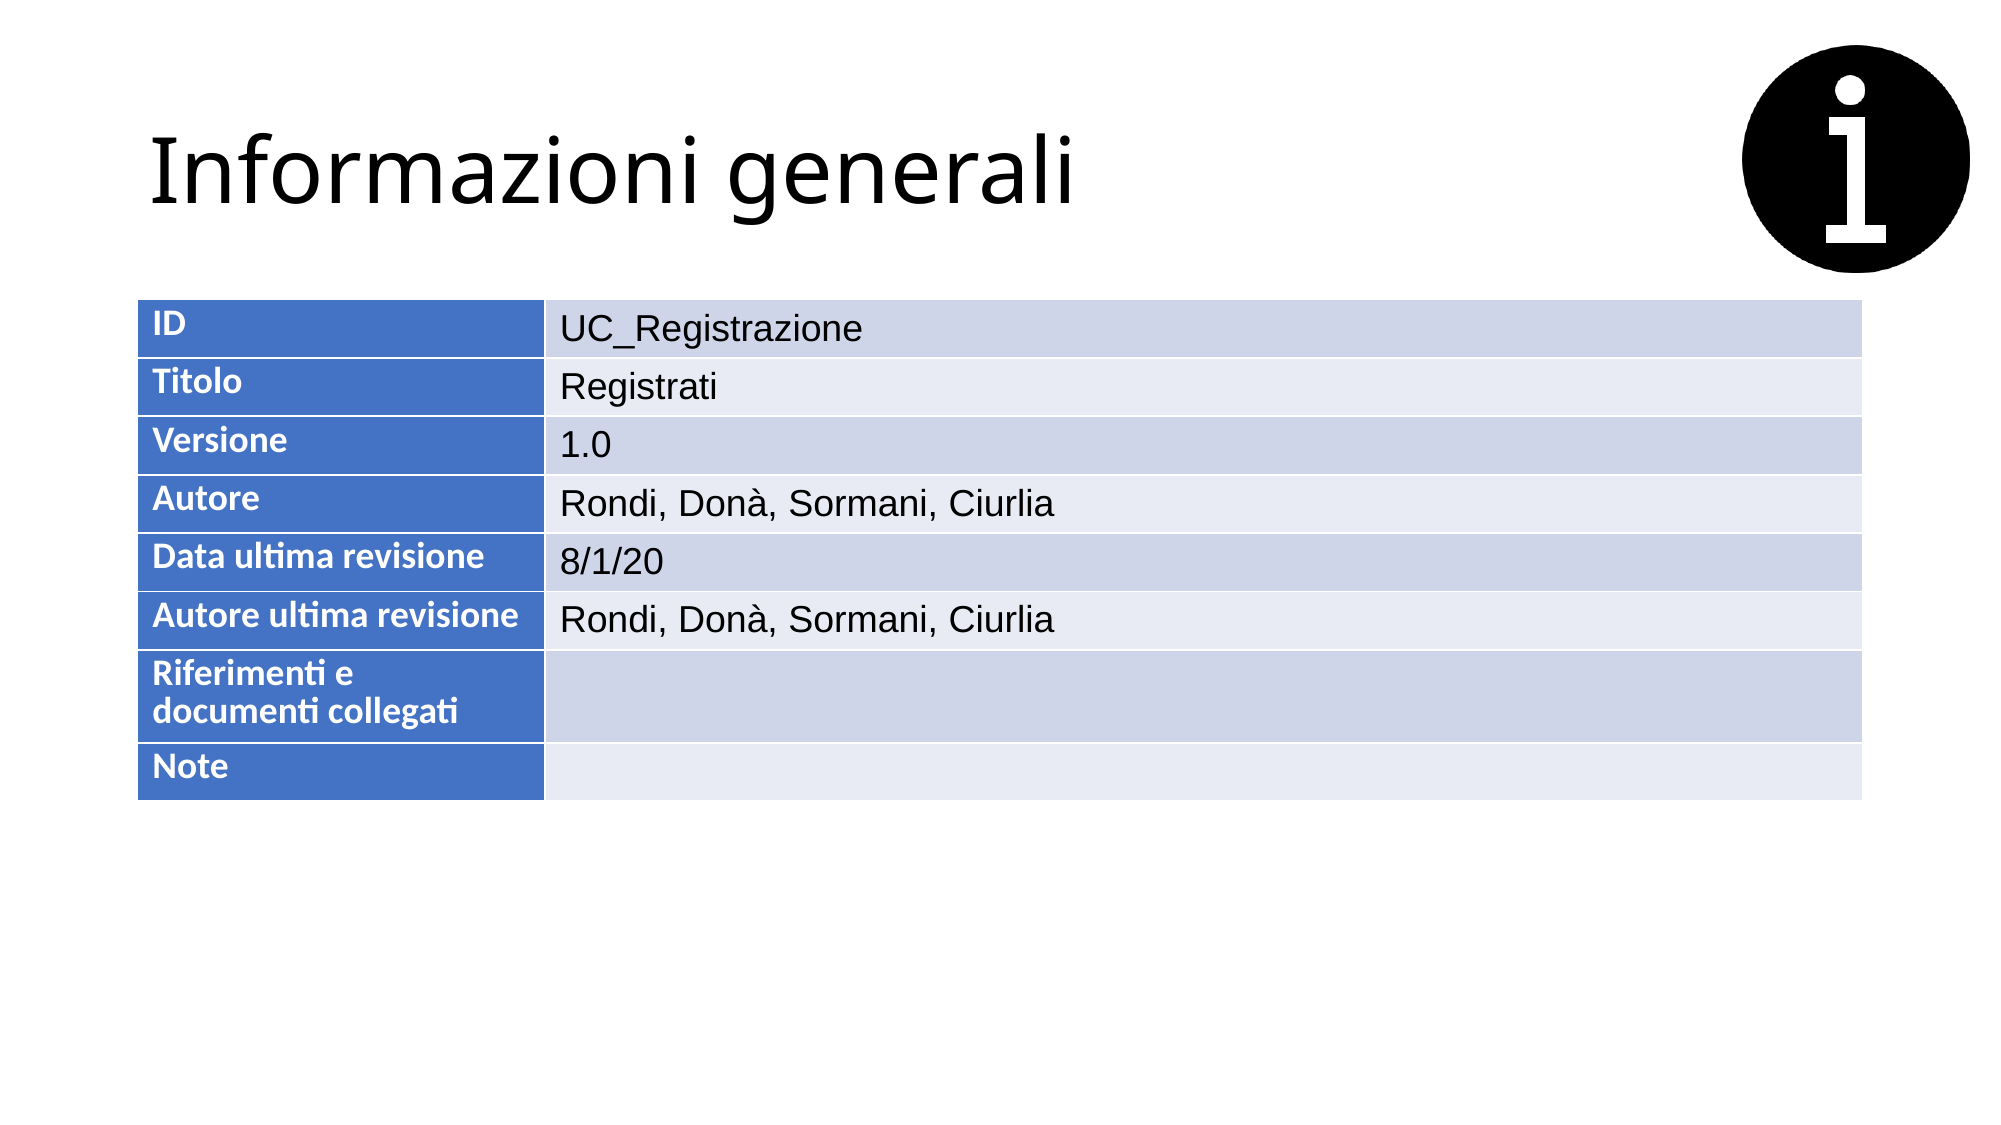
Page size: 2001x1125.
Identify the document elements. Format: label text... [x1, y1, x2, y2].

table_cell Autore ultima revisione [138, 592, 544, 649]
table_cell 8/1/20 [546, 534, 1862, 591]
table_cell Note [138, 744, 544, 800]
table_cell [546, 651, 1862, 742]
table_cell Rondi, Donà, Sormani, Ciurlia [546, 592, 1862, 649]
table_cell 1.0 [546, 417, 1862, 474]
picture [1712, 15, 2000, 303]
table_cell [546, 744, 1862, 800]
table_header UC_Registrazione [546, 300, 1862, 357]
table_cell Data ultima revisione [138, 534, 544, 591]
table_cell Versione [138, 417, 544, 474]
title Informazioni generali [134, 64, 1712, 283]
table_cell Riferimenti e documenti collegati [138, 651, 544, 742]
table_cell Registrati [546, 359, 1862, 415]
table_cell Titolo [138, 359, 544, 415]
table_cell Rondi, Donà, Sormani, Ciurlia [546, 476, 1862, 532]
table_header ID [138, 300, 544, 357]
table_cell Autore [138, 476, 544, 532]
